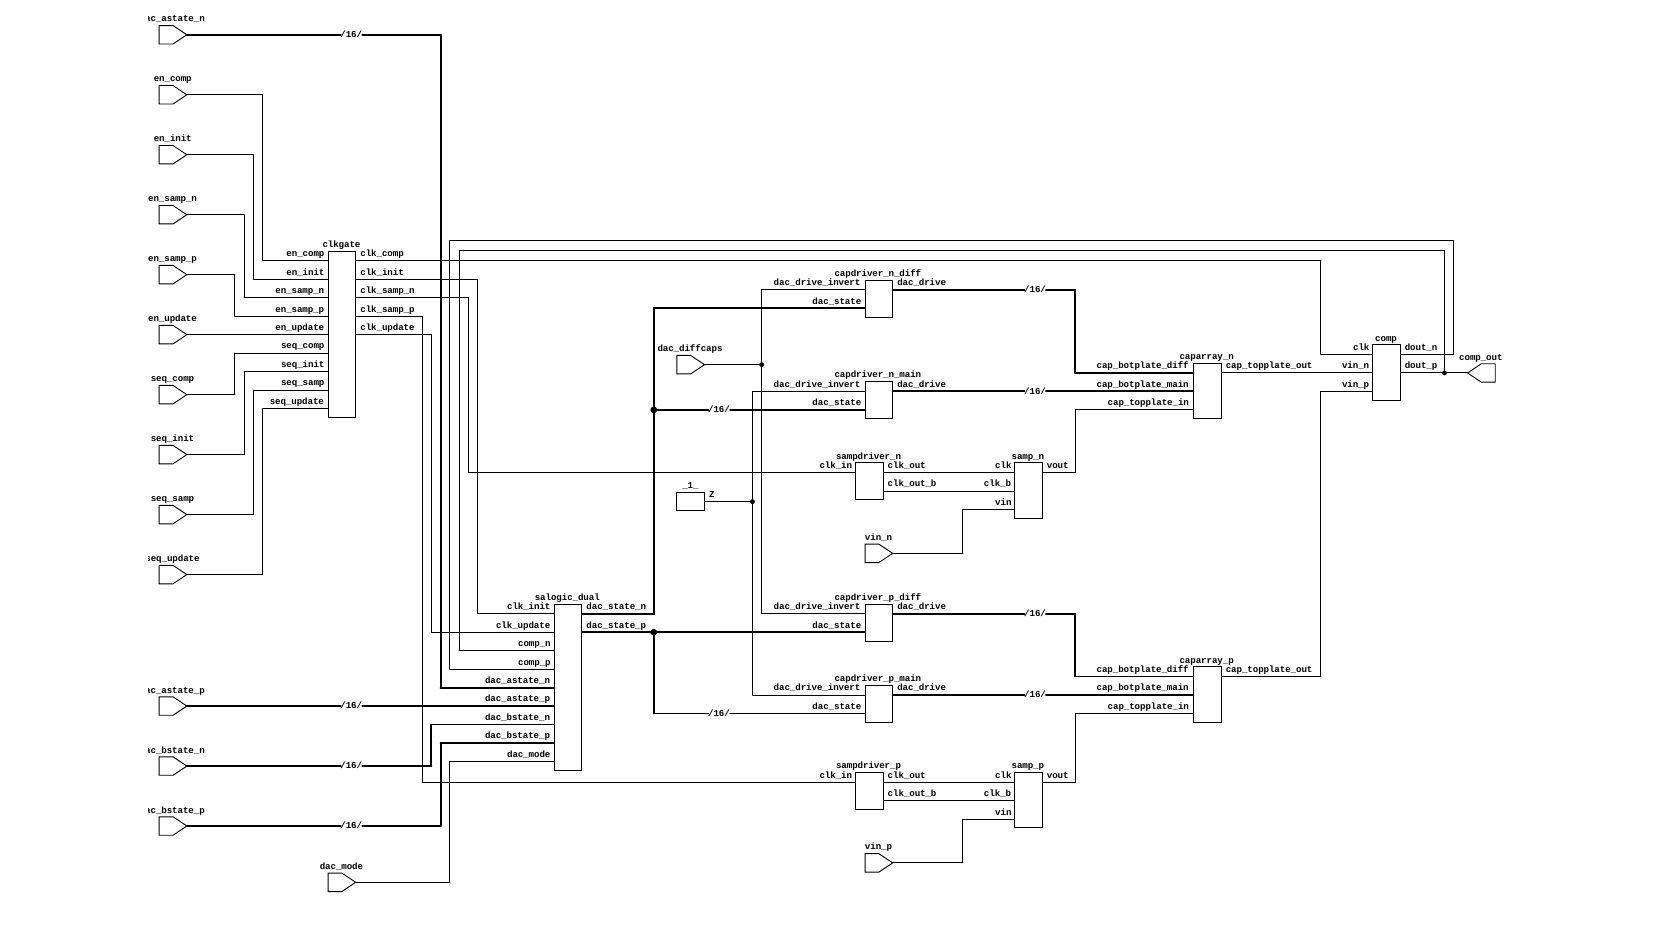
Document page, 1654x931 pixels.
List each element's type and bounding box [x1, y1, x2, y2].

picture [148, 5, 1523, 903]
